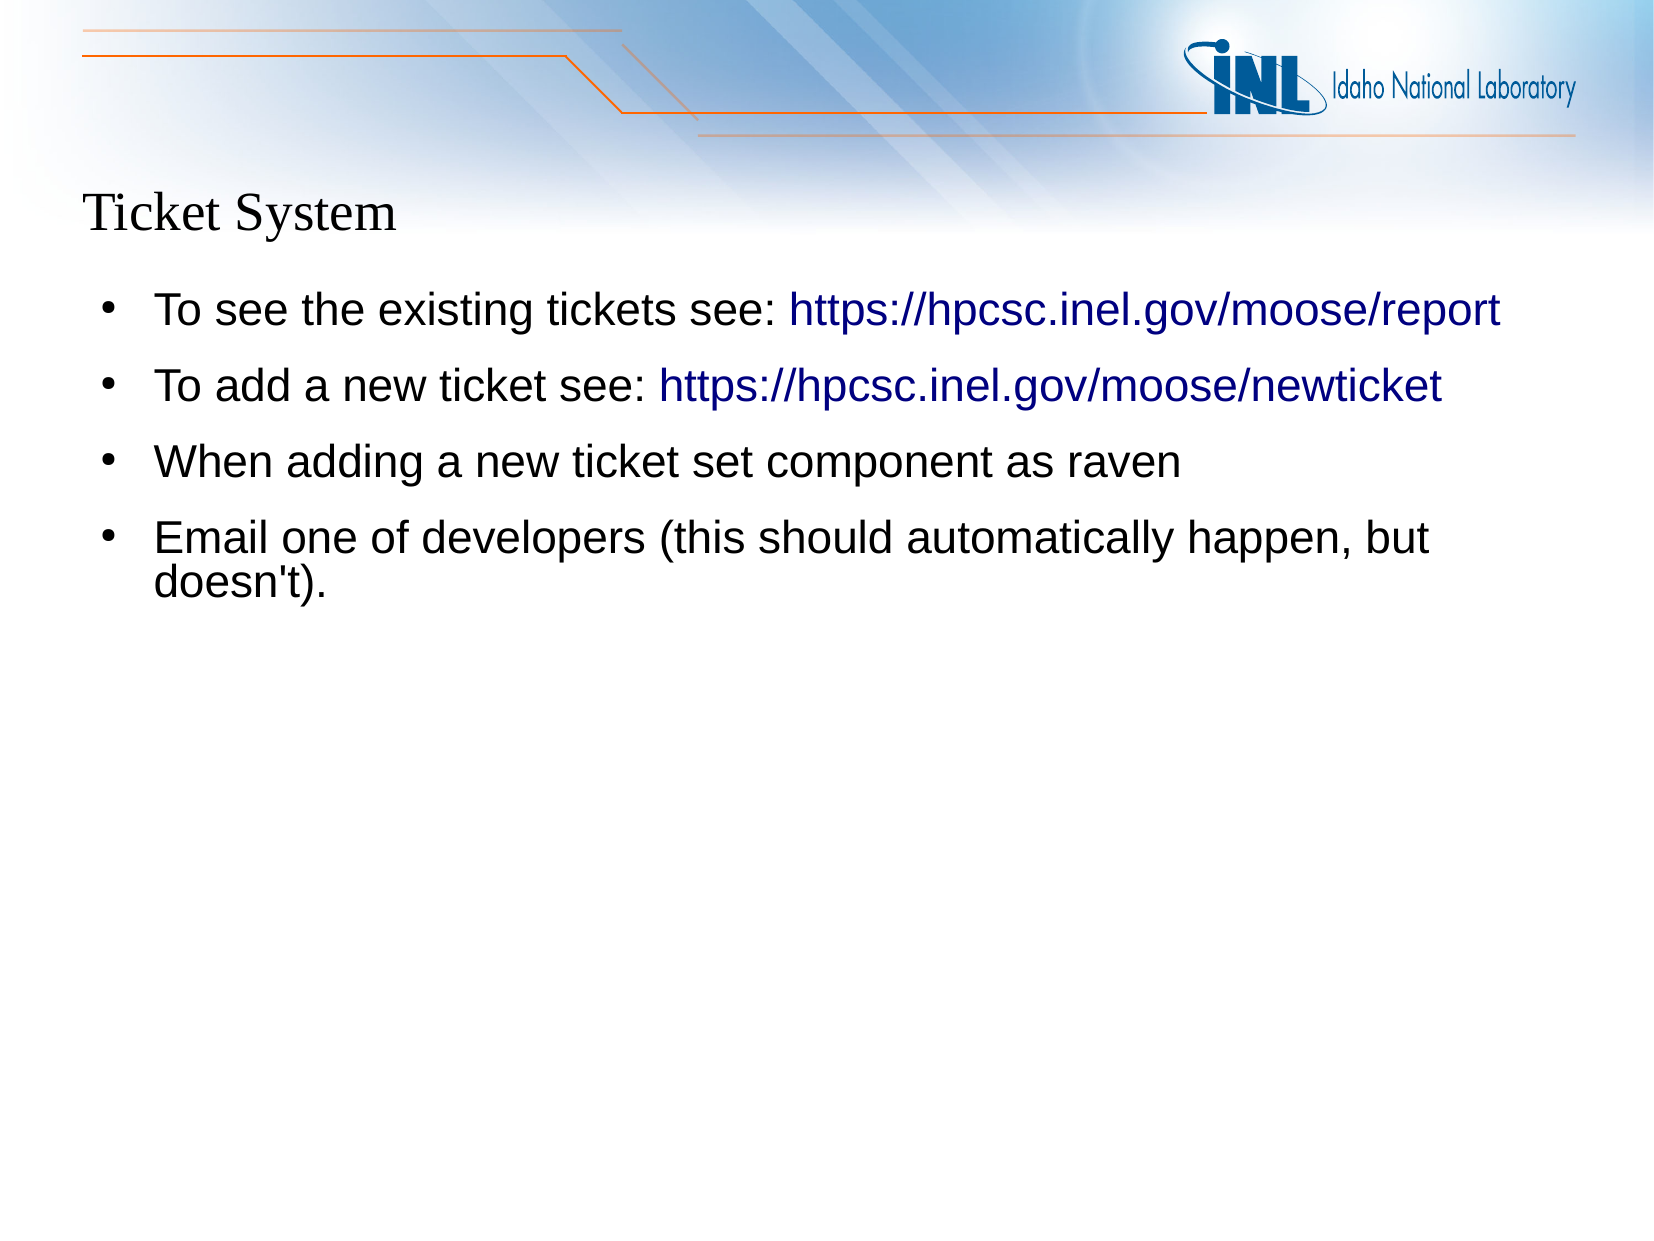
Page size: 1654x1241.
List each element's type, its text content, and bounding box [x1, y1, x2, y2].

title Ticket System [82, 181, 1576, 248]
picture [0, 0, 1654, 1241]
list To see the existing tickets see: https://hpcsc.inel.gov/moose/report To add a new ticket see: https://hpcsc.inel.gov/moose/newticket When adding a new ticket set component as raven Email one of developers (this should automatically happen, but doesn't). [82, 290, 1571, 1109]
